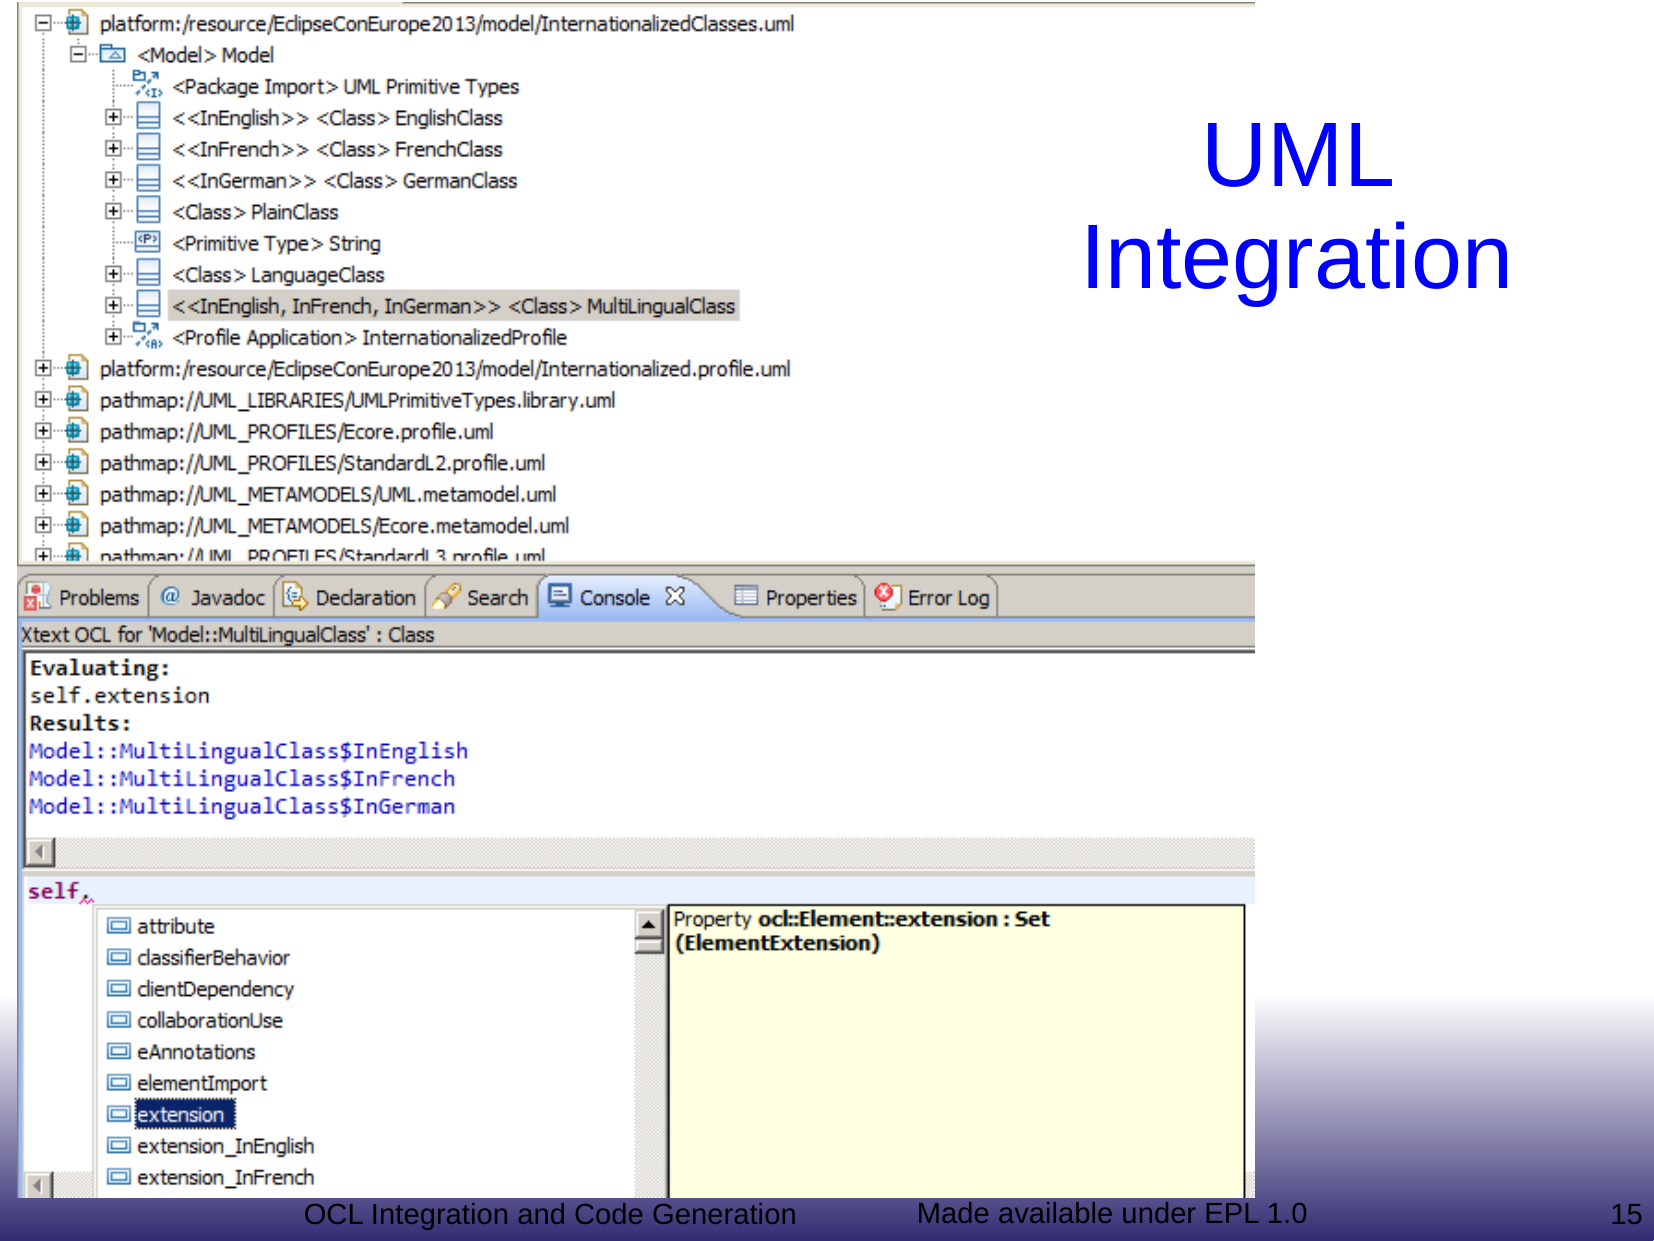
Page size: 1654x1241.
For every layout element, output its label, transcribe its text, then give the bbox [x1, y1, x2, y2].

picture [17, 2, 1255, 1198]
title UML Integration [1077, 102, 1517, 310]
